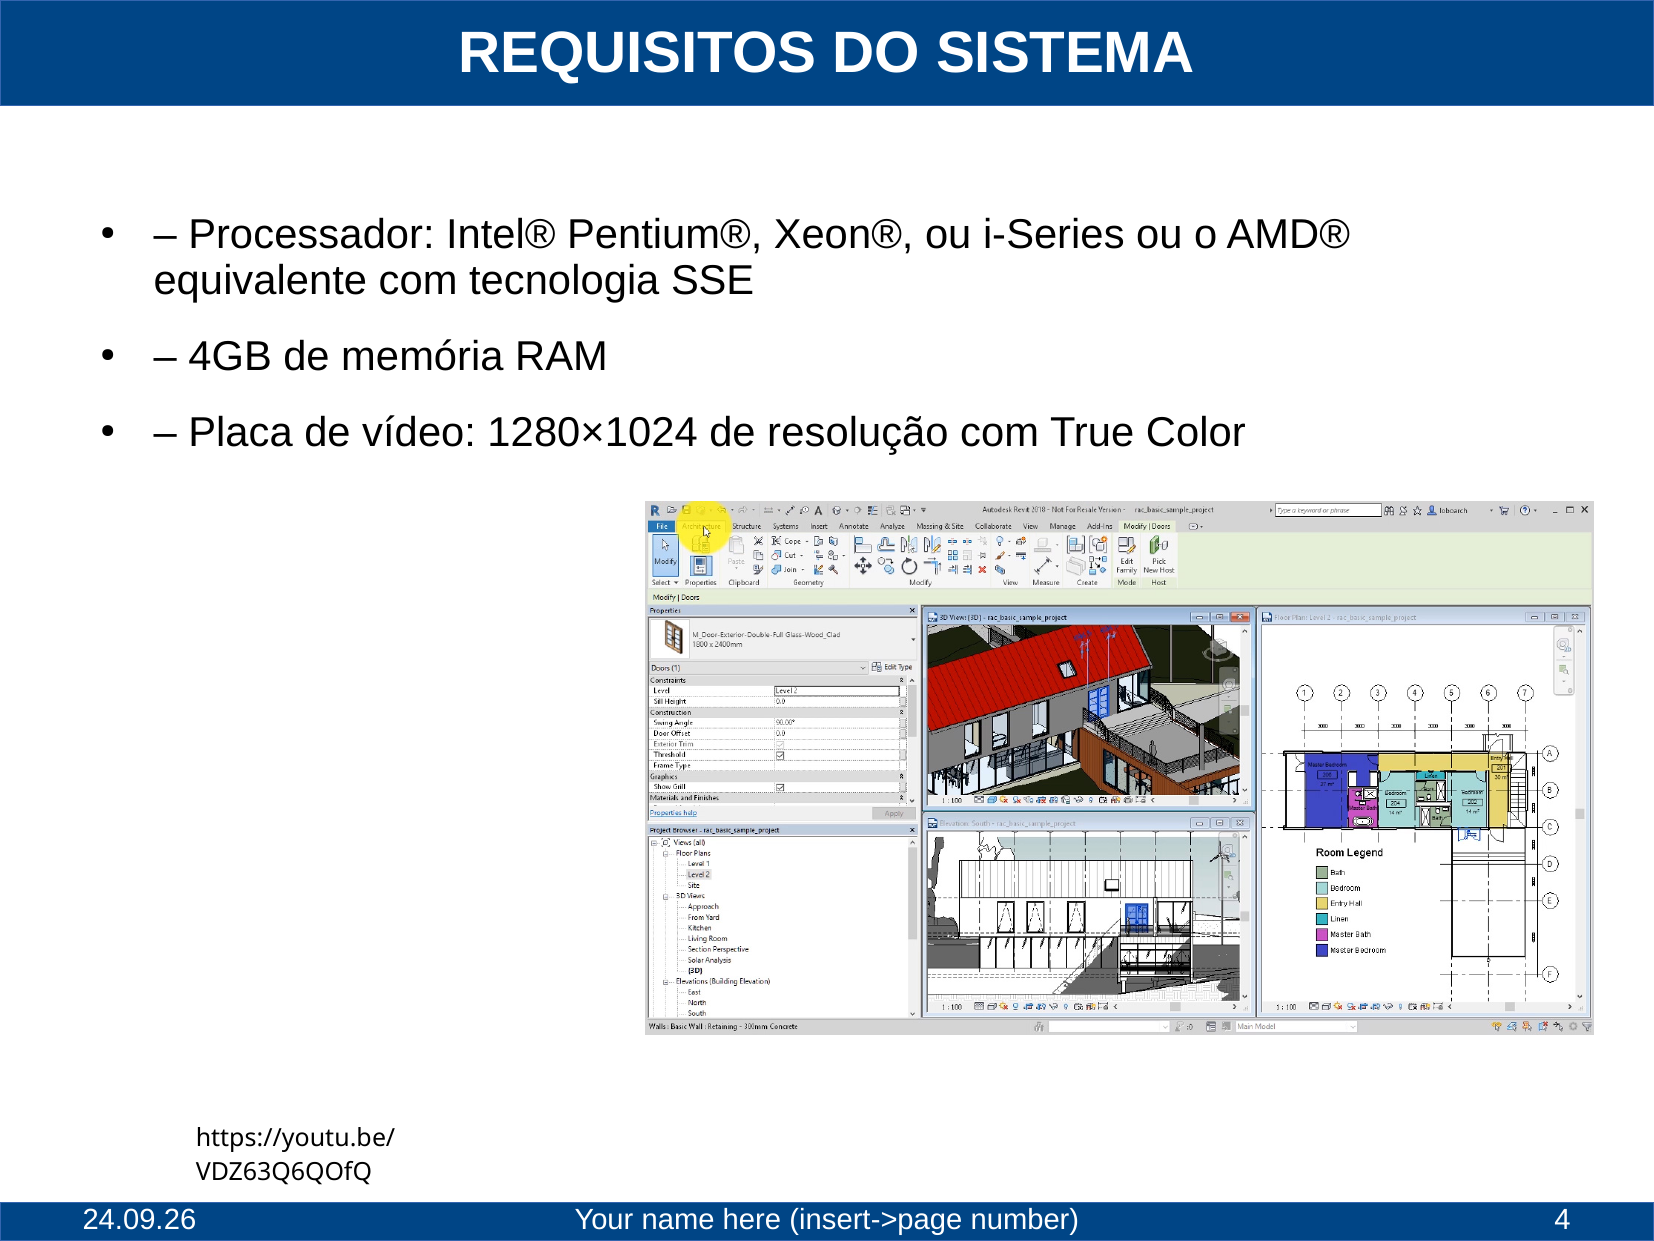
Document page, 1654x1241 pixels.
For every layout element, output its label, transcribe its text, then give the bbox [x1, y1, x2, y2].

text_box https://youtu.be/VDZ63Q6QOfQ [181, 1112, 586, 1156]
list – Processador: Intel® Pentium®, Xeon®, ou i-Series ou o AMD® equivalente com tecnologia SSE – 4GB de memória RAM – Placa de vídeo: 1280×1024 de resolução com True Color [82, 210, 1571, 541]
picture [645, 501, 1594, 1036]
title REQUISITOS DO SISTEMA [0, 0, 1654, 106]
